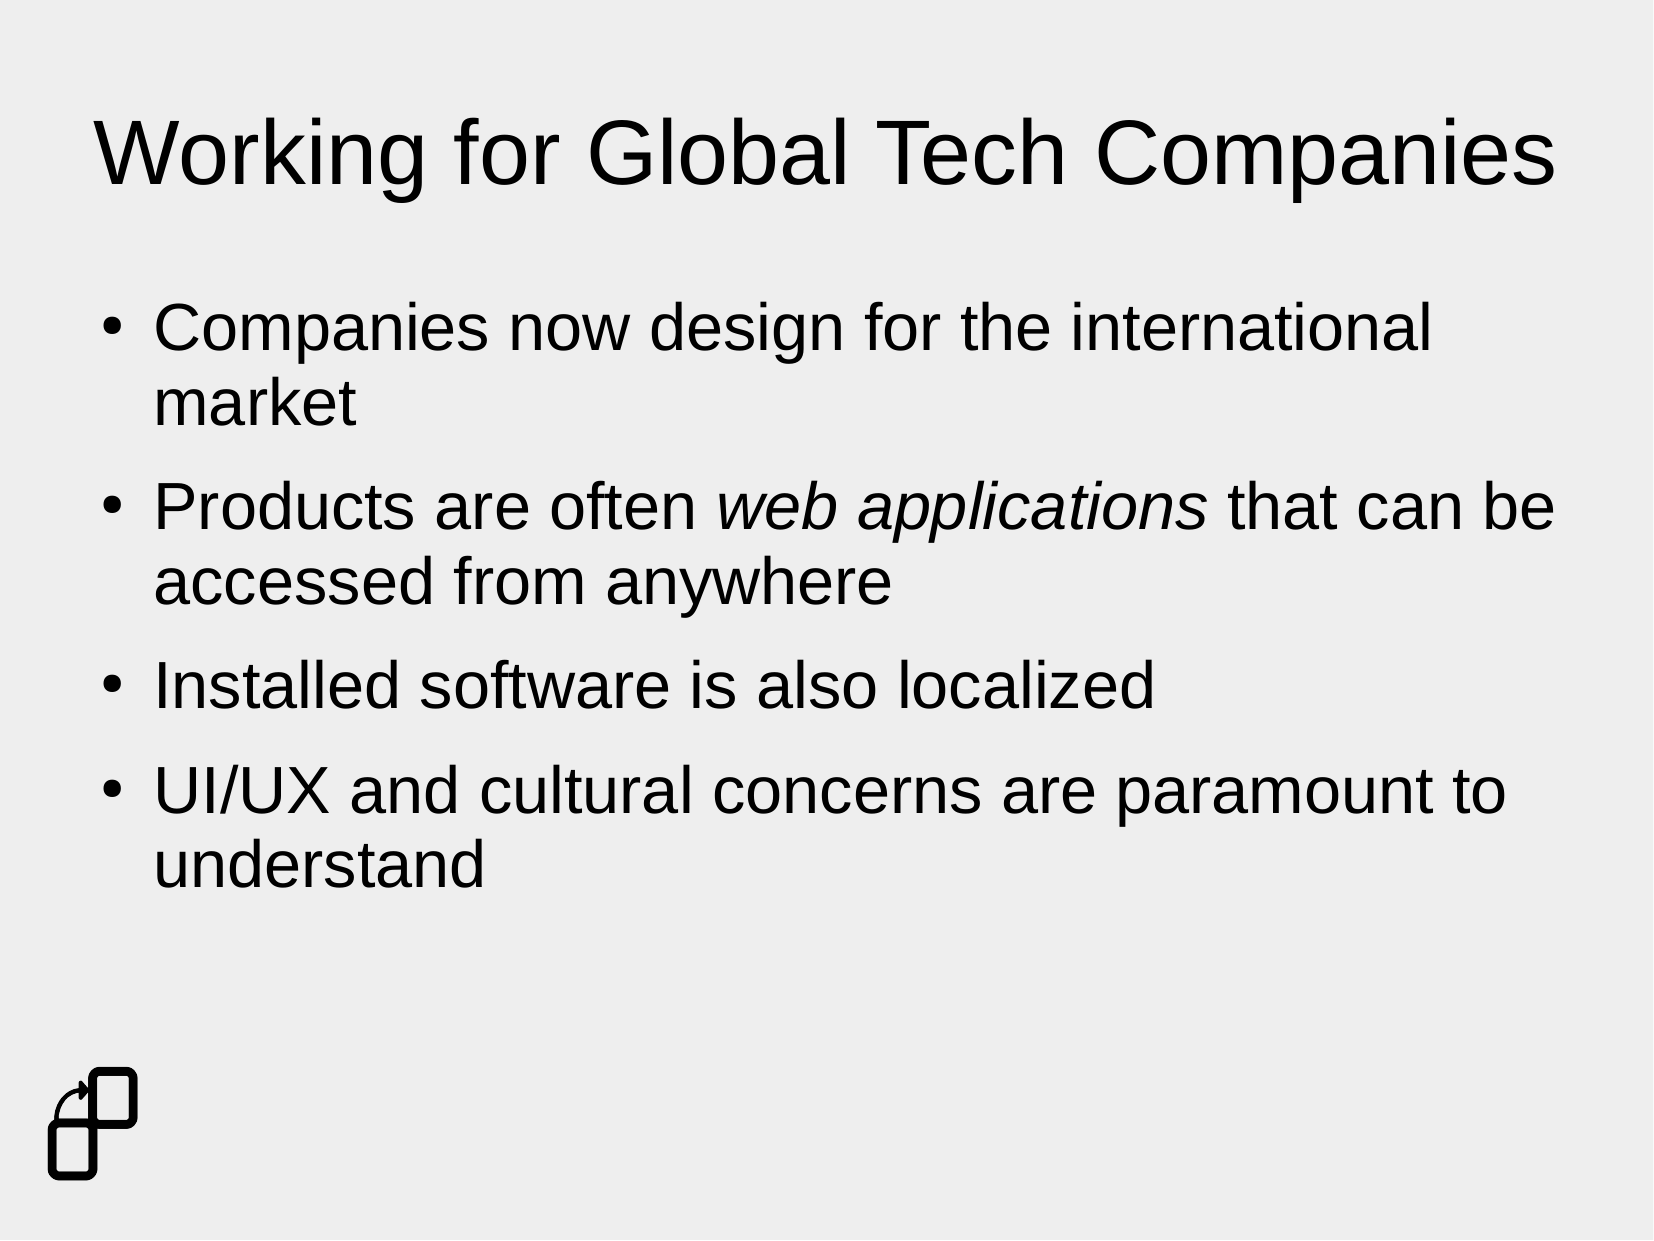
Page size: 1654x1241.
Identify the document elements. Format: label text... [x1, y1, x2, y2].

picture [30, 1062, 153, 1186]
list Companies now design for the international market Products are often web applications that can be accessed from anywhere Installed software is also localized UI/UX and cultural concerns are paramount to understand [82, 290, 1571, 1010]
title Working for Global Tech Companies [82, 49, 1571, 257]
